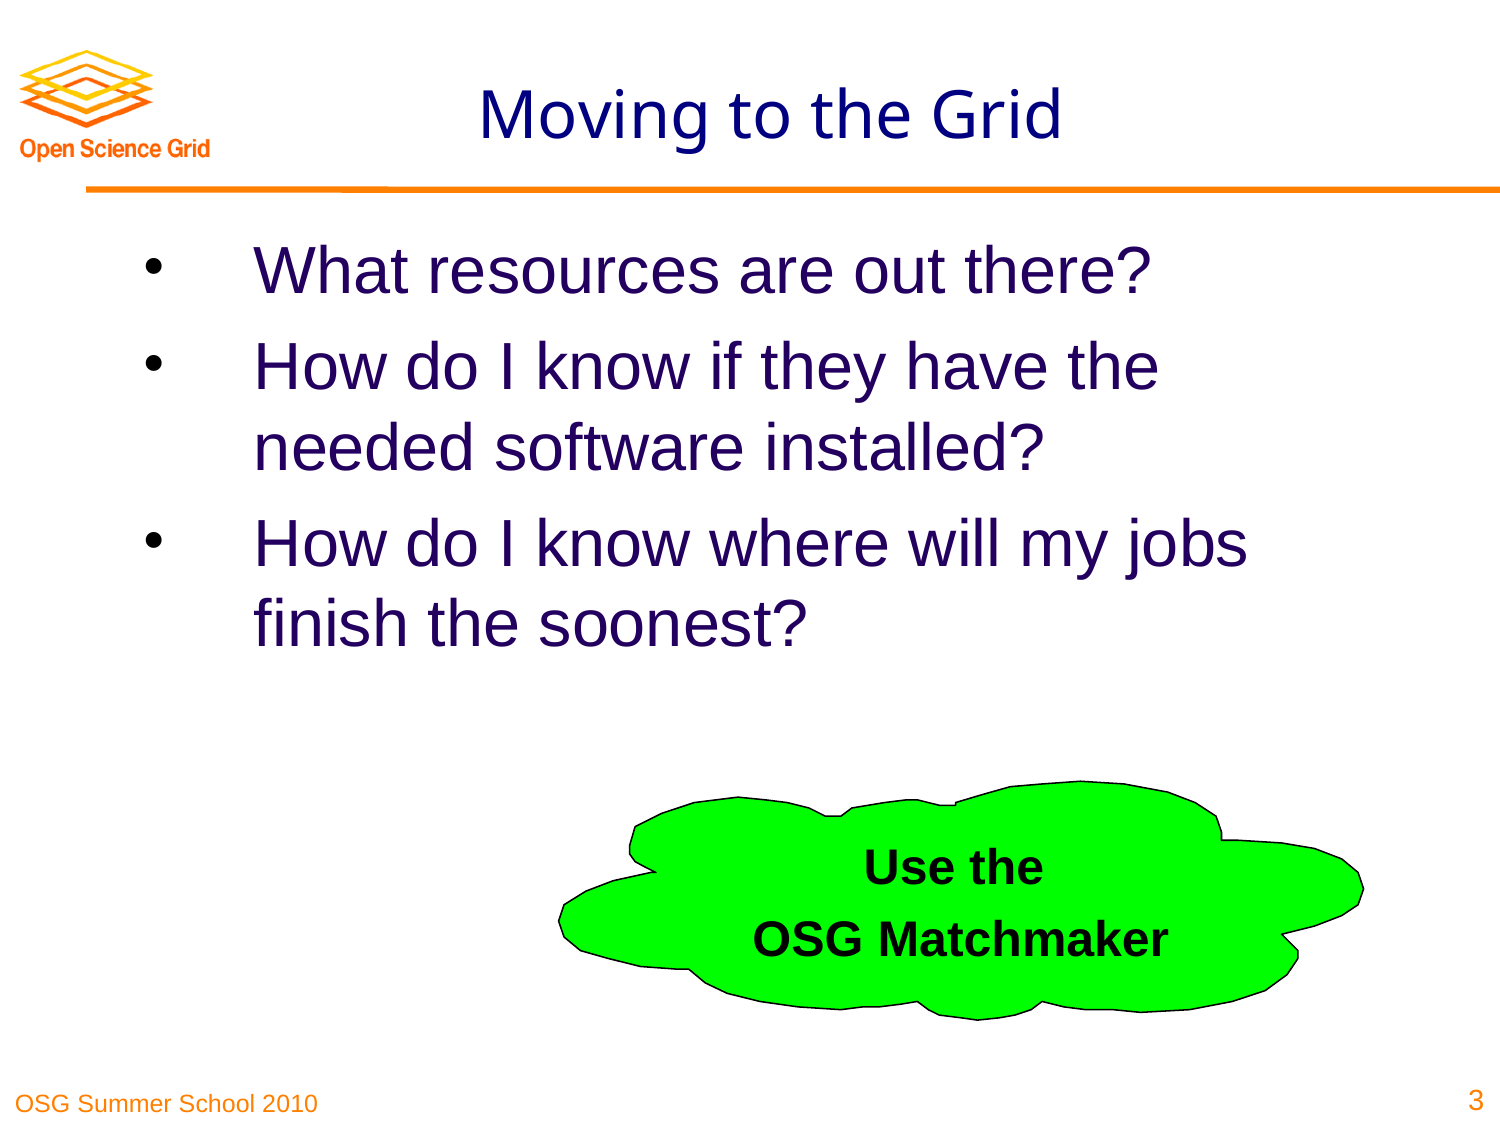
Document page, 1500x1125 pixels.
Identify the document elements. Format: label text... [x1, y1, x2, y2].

title Moving to the Grid [201, 18, 1341, 206]
text_box Use the OSG Matchmaker [558, 781, 1364, 1021]
picture [0, 27, 201, 179]
list What resources are out there? How do I know if they have the needed software installed? How do I know where will my jobs finish the soonest? [127, 218, 1402, 987]
